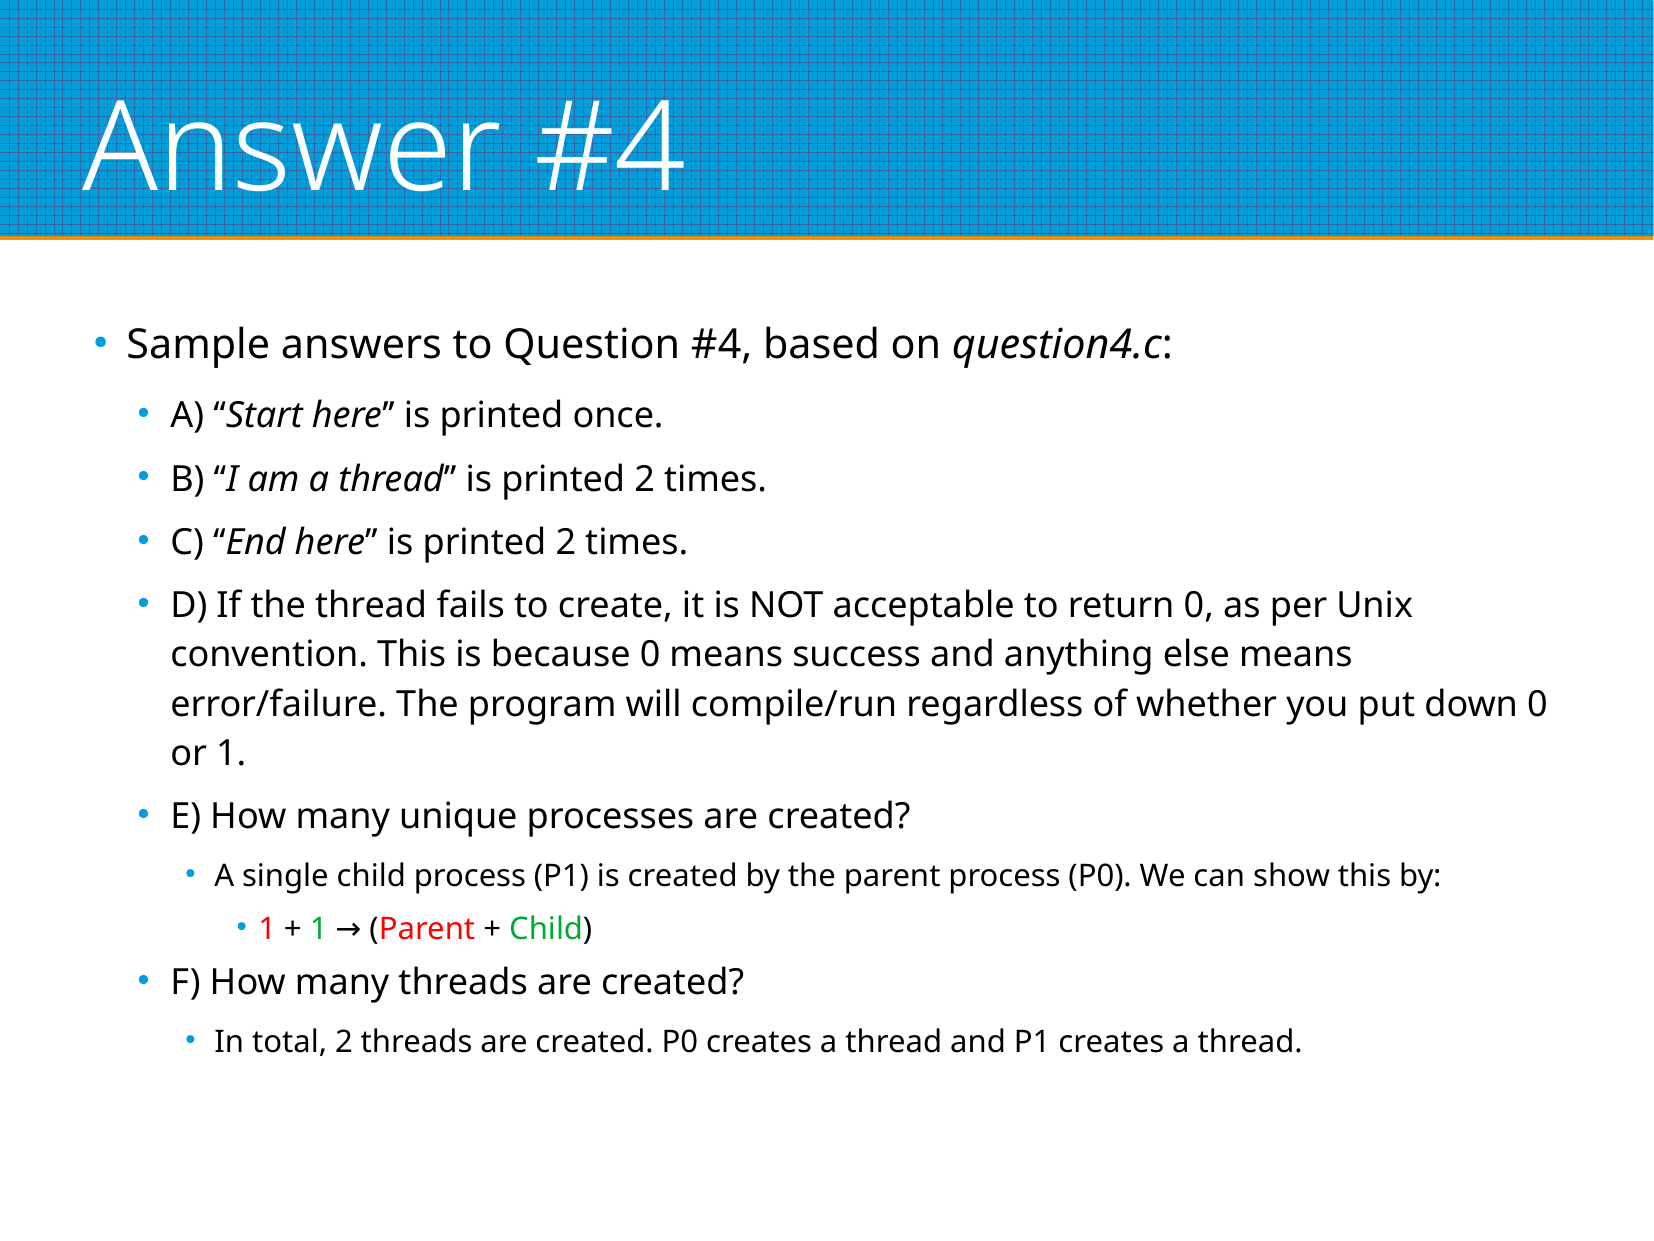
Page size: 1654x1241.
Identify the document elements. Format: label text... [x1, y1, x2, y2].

title Answer #4 [82, 19, 1571, 227]
list Sample answers to Question #4, based on question4.c: A) ‘‘Start here’’ is printed once. B) ‘‘I am a thread’’ is printed 2 times. C) ‘‘End here’’ is printed 2 times. D) If the thread fails to create, it is NOT acceptable to return 0, as per Unix convention. This is because 0 means success and anything else means error/failure. The program will compile/run regardless of whether you put down 0 or 1. E) How many unique processes are created? A single child process (P1) is created by the parent process (P0). We can show this by: 1 + 1 → (Parent + Child) F) How many threads are created? In total, 2 threads are created. P0 creates a thread and P1 creates a thread. [82, 314, 1563, 1063]
